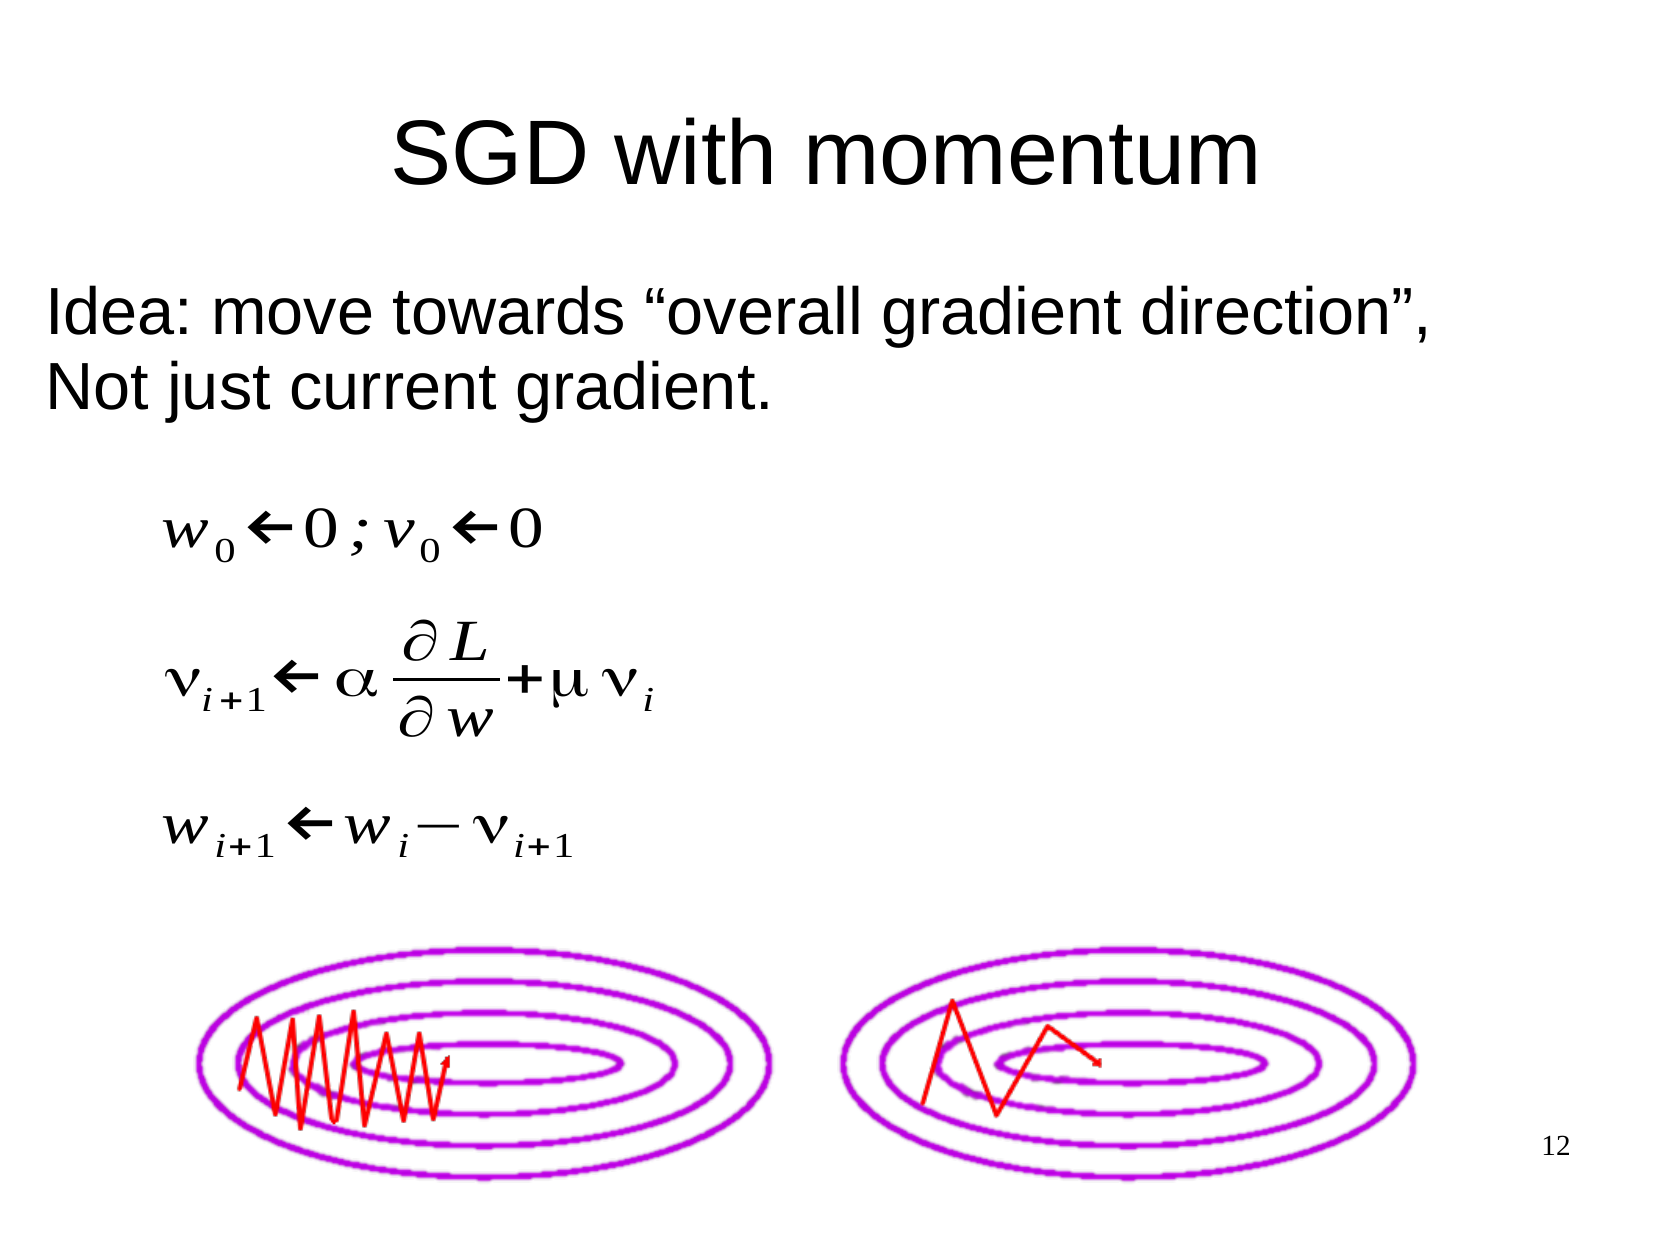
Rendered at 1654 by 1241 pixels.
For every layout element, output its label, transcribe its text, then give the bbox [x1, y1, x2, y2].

picture [178, 930, 1460, 1203]
text_box Idea: move towards “overall gradient direction”, Not just current gradient. [45, 274, 1471, 499]
chart [143, 608, 673, 749]
chart [143, 792, 593, 867]
chart [143, 496, 563, 572]
title SGD with momentum [82, 49, 1571, 257]
